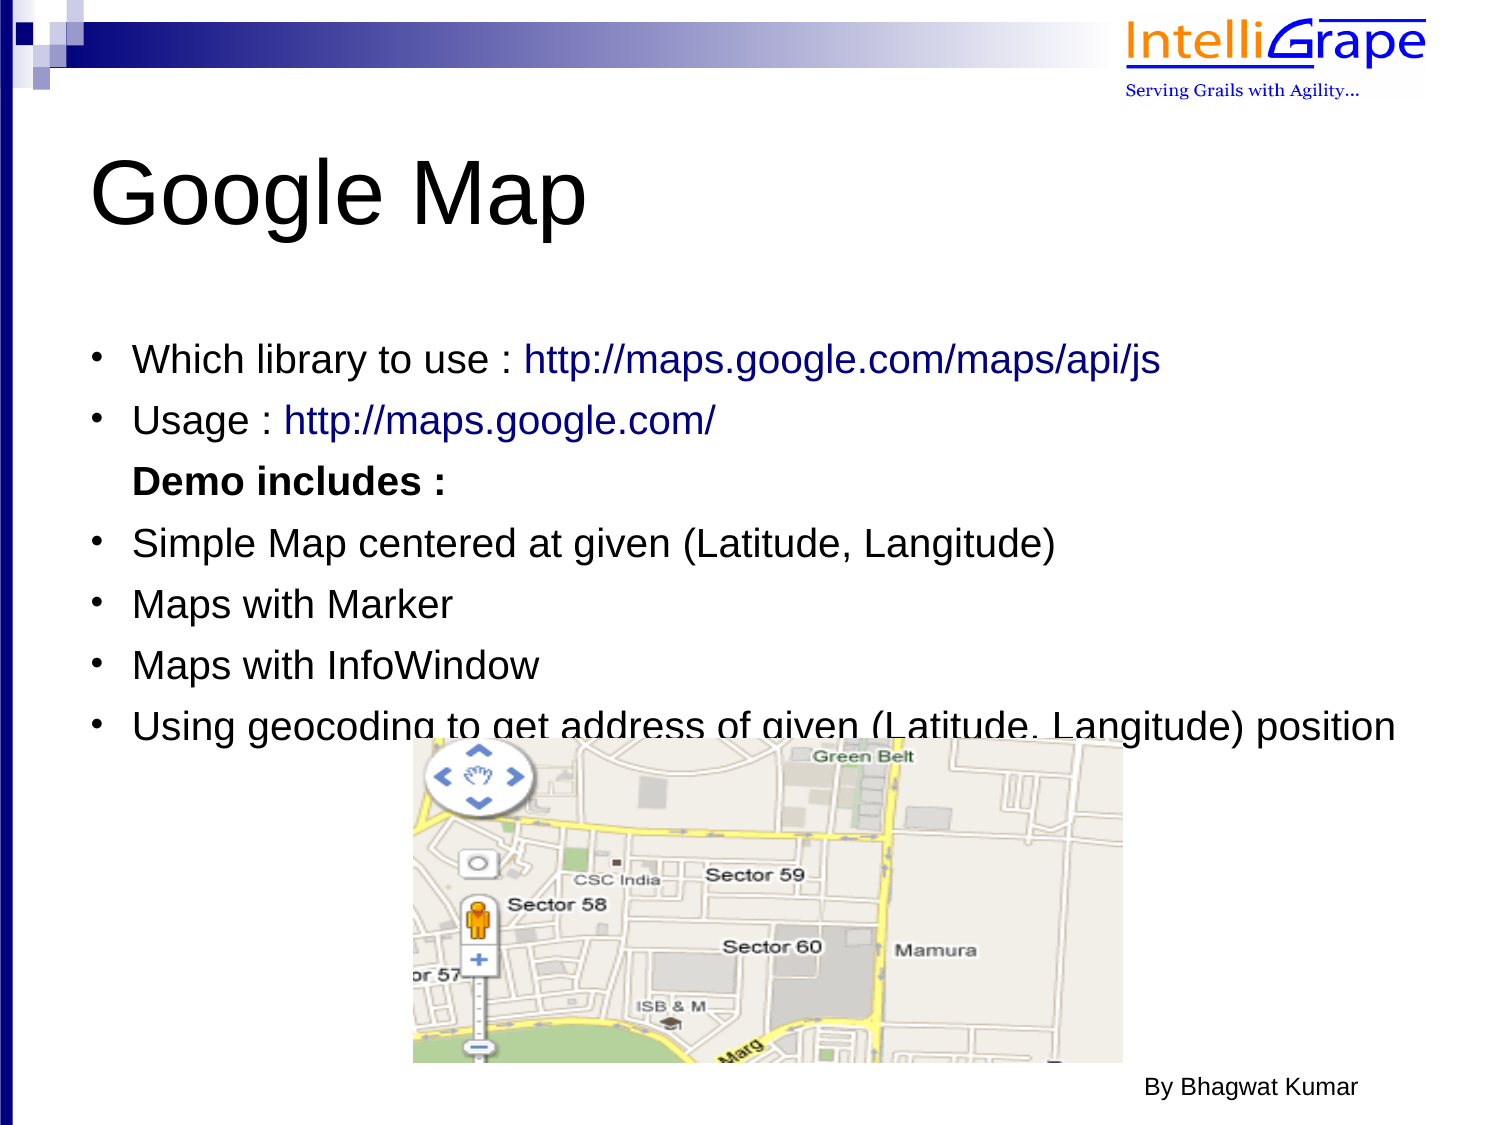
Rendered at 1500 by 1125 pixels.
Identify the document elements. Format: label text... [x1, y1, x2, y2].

list Which library to use : http://maps.google.com/maps/api/js Usage : http://maps.google.com/ Demo includes : Simple Map centered at given (Latitude, Langitude) Maps with Marker Maps with InfoWindow Using geocoding to get address of given (Latitude, Langitude) position [75, 324, 1425, 768]
title Google Map [75, 67, 1425, 308]
picture [413, 738, 1123, 1063]
picture [1125, 12, 1426, 100]
